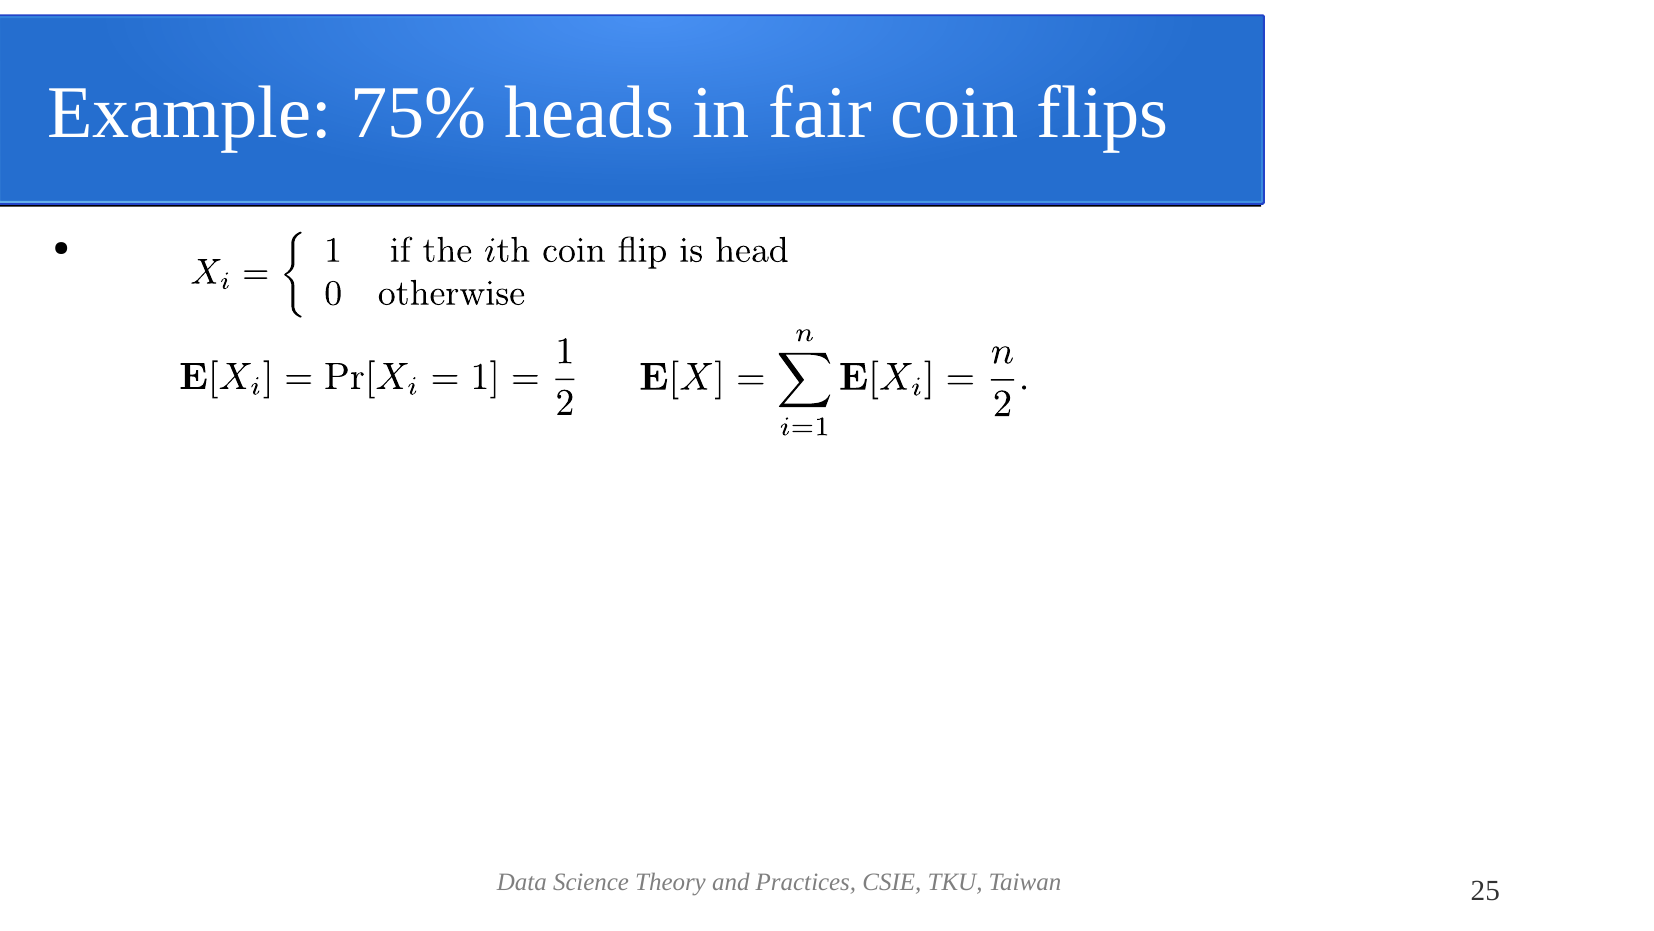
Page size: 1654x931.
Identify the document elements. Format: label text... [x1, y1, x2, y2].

picture [177, 336, 576, 417]
title Example: 75% heads in fair coin flips [47, 35, 1199, 189]
list [35, 224, 1524, 764]
picture [188, 230, 789, 319]
picture [637, 327, 1028, 438]
